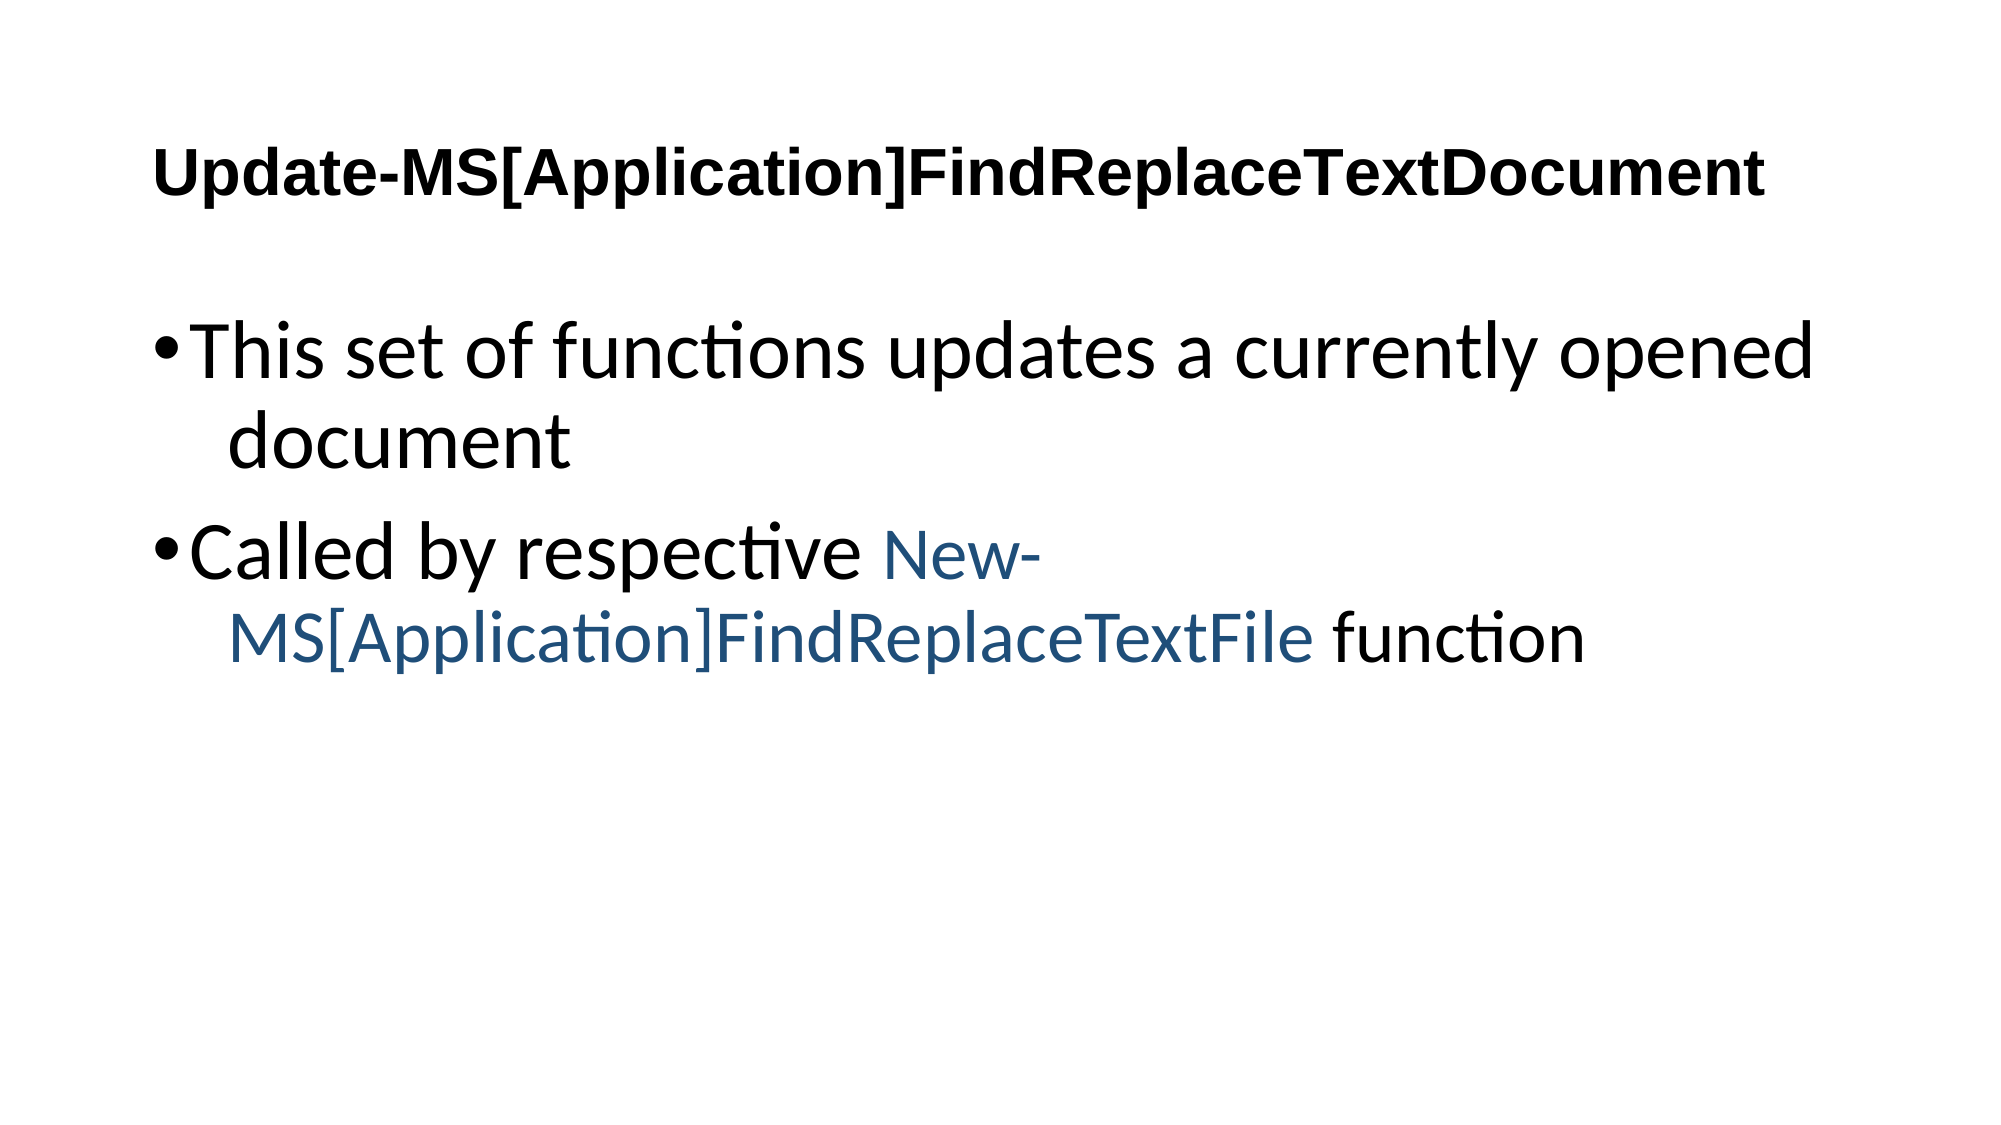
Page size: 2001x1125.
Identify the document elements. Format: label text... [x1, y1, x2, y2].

title Update-MS[Application]FindReplaceTextDocument [137, 59, 1863, 278]
list This set of functions updates a currently opened document Called by respective New-MS[Application]FindReplaceTextFile function [137, 299, 1863, 1014]
